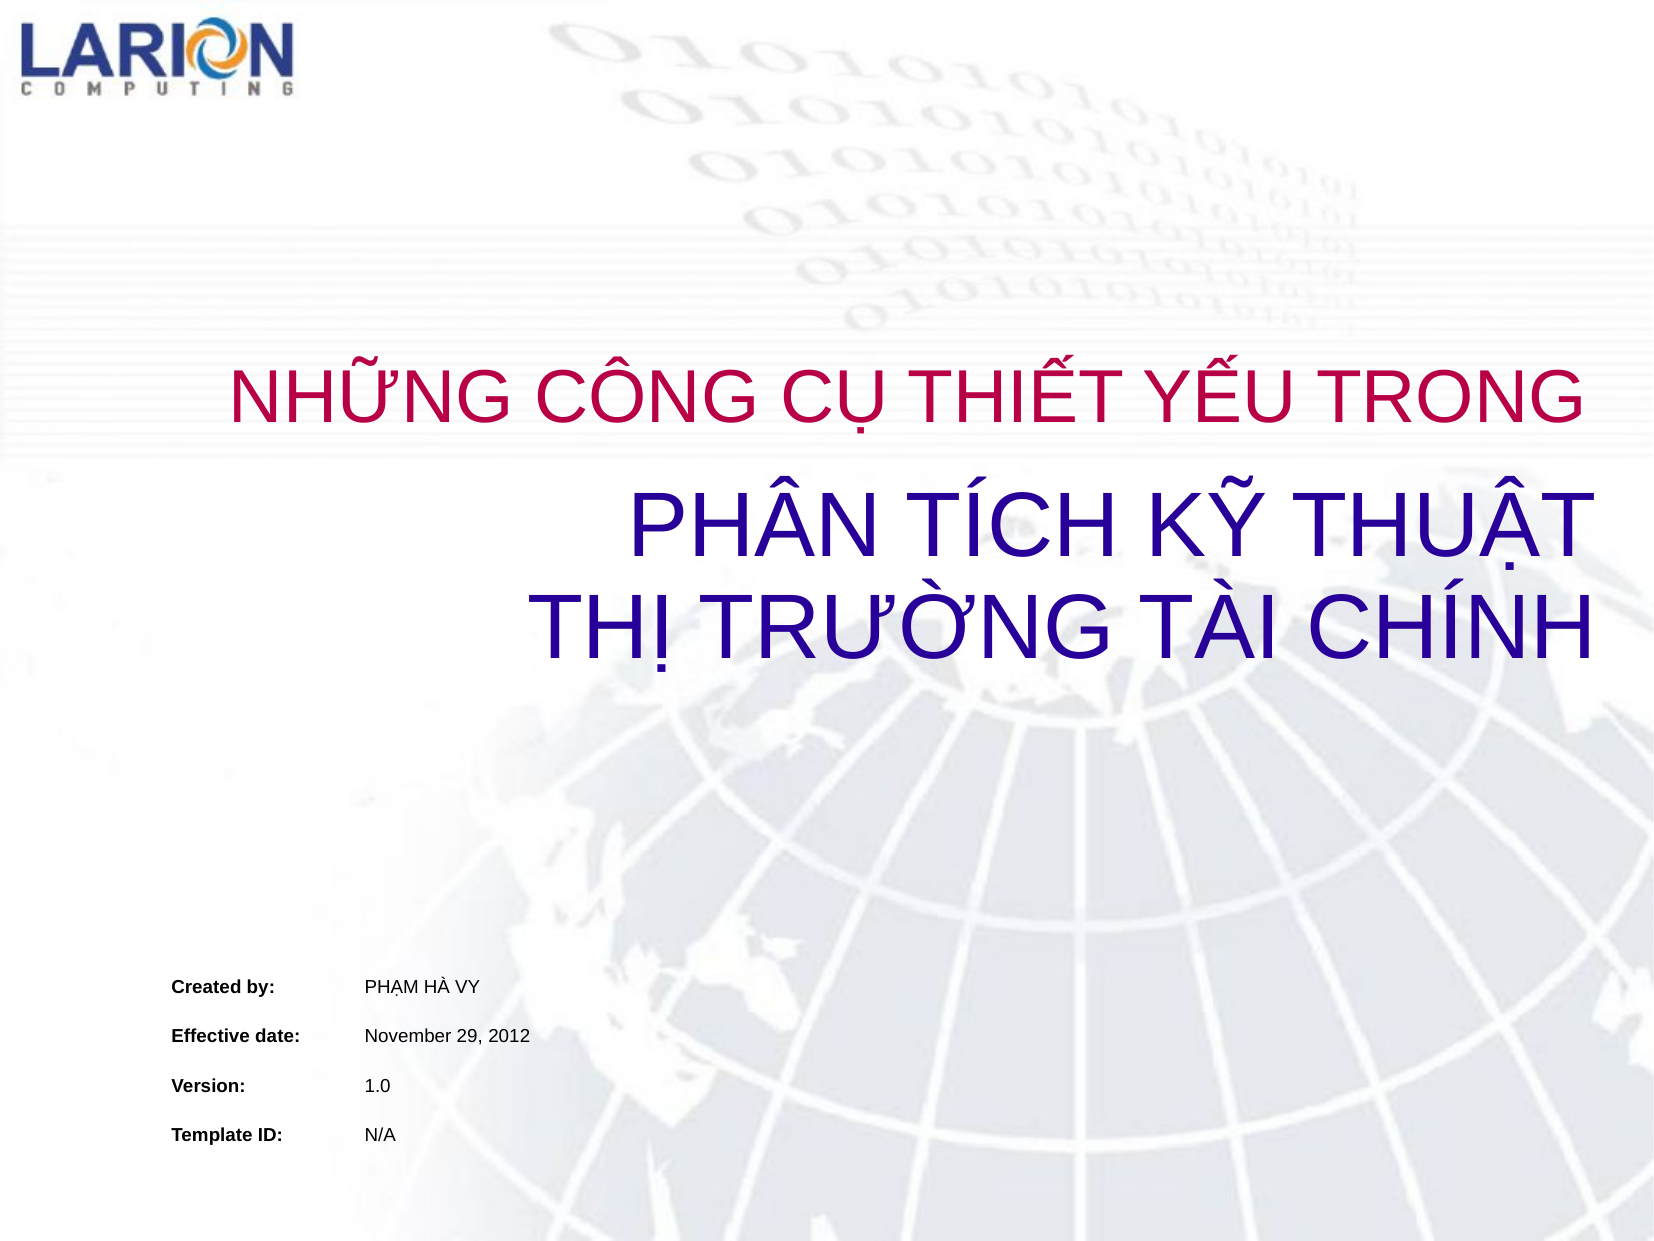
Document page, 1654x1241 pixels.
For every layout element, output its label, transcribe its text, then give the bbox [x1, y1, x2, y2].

table_cell Template ID: [157, 1110, 350, 1160]
table_cell Effective date: [157, 1012, 350, 1061]
table_header Created by: [157, 962, 350, 1012]
table_cell November 29, 2012 [350, 1012, 1407, 1061]
text_box NHỮNG CÔNG CỤ THIẾT YẾU TRONG [37, 347, 1603, 447]
table_cell Version: [157, 1061, 350, 1110]
text_box PHÂN TÍCH KỸ THUẬT THỊ TRƯỜNG TÀI CHÍNH [37, 465, 1613, 686]
picture [0, 0, 1654, 1241]
table_cell N/A [350, 1110, 1407, 1160]
table_header PHẠM HÀ VY [350, 962, 1407, 1012]
table_cell 1.0 [350, 1061, 1407, 1110]
